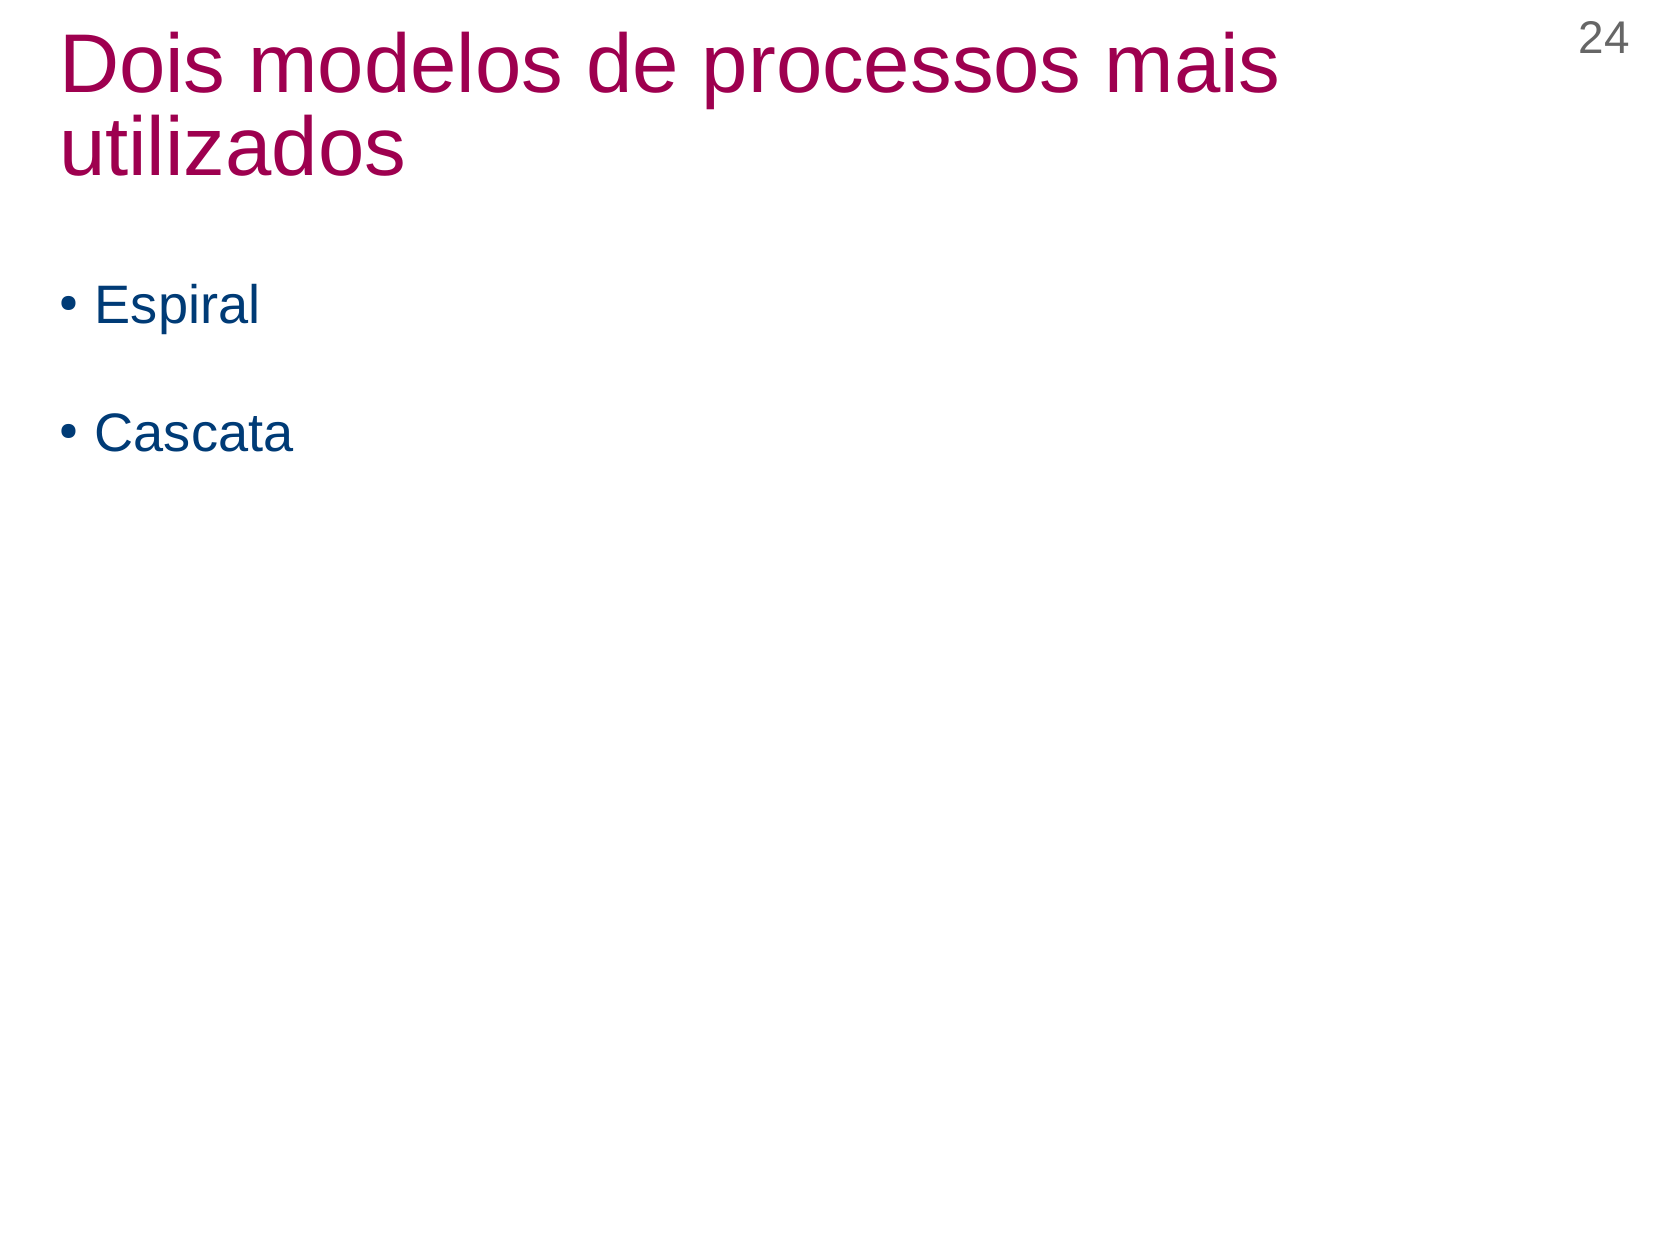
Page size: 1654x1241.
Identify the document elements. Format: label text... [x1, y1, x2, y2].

list Espiral Cascata [59, 265, 1595, 1211]
title Dois modelos de processos mais utilizados [59, 4, 1595, 213]
